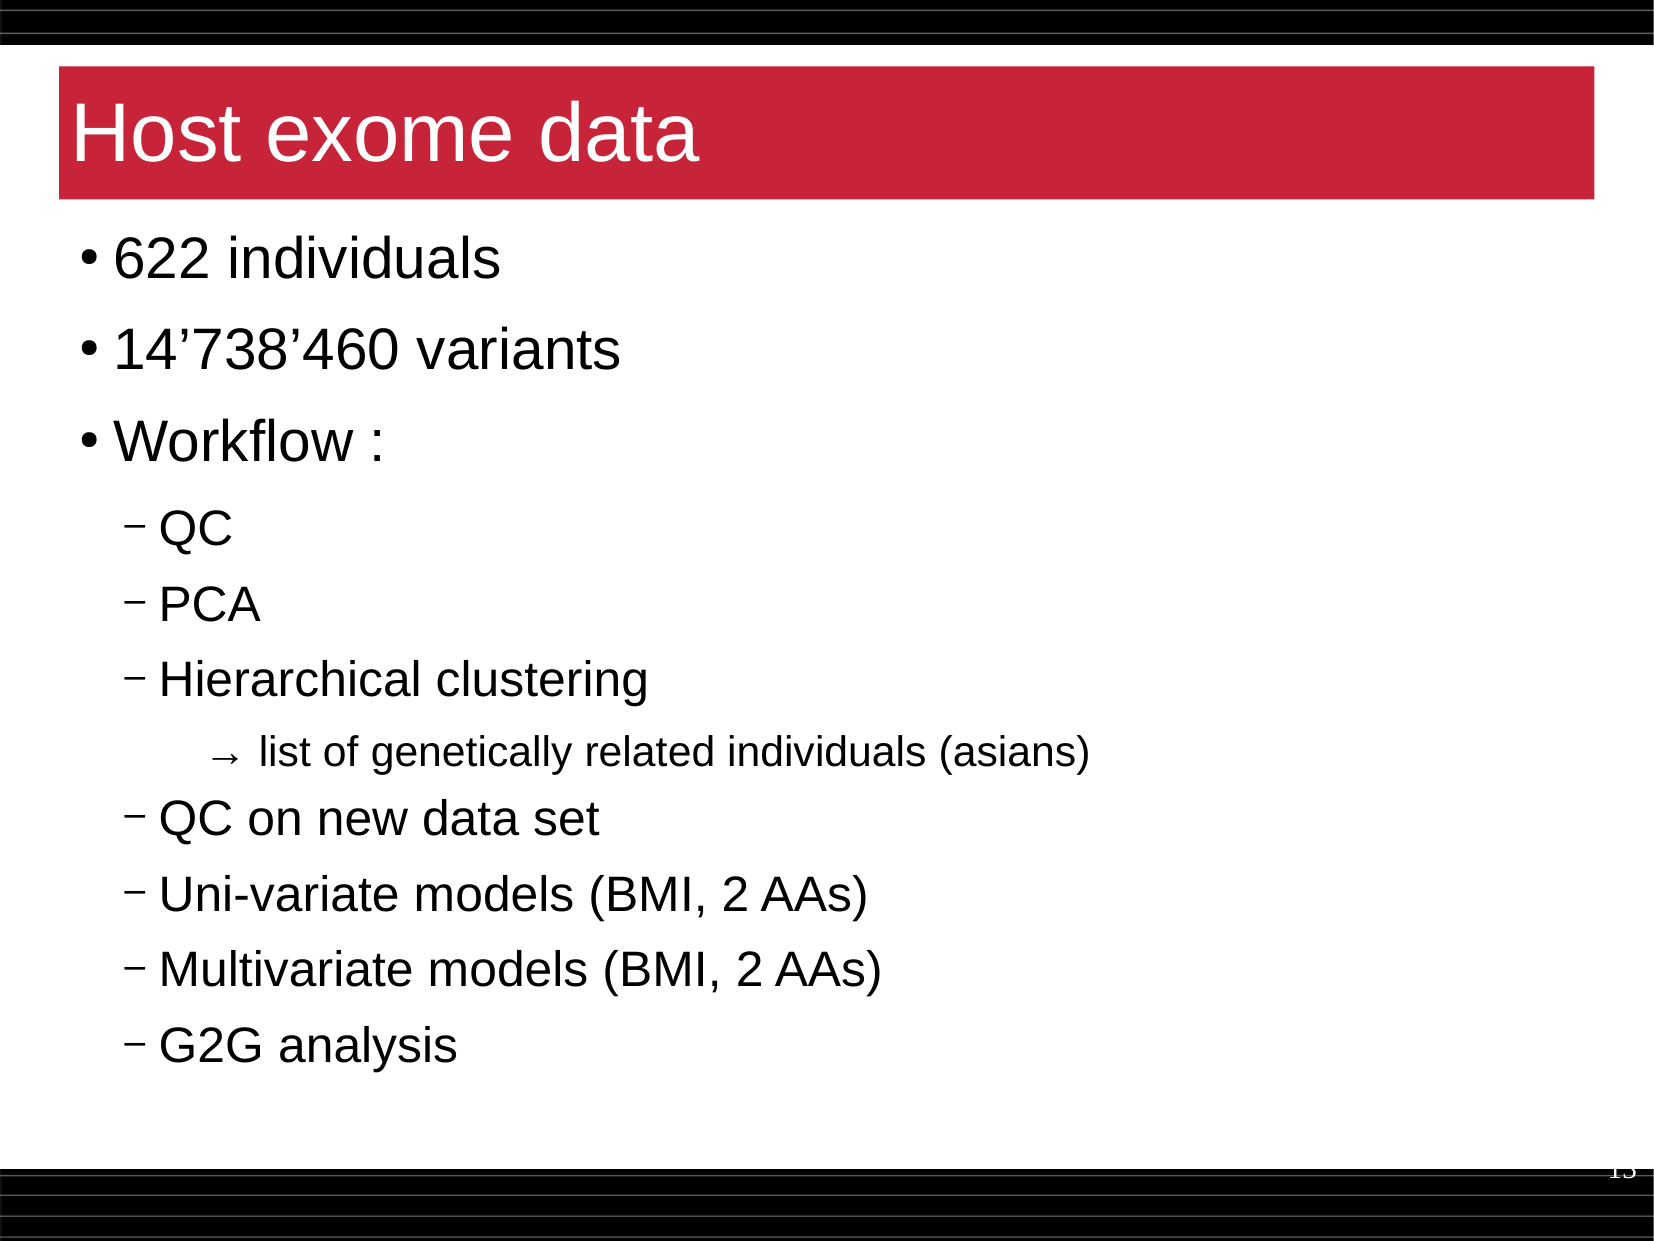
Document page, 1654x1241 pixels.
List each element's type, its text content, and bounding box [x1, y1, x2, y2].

picture [0, 0, 1654, 45]
list 622 individuals 14’738’460 variants Workflow : QC PCA Hierarchical clustering → list of genetically related individuals (asians) QC on new data set Uni-variate models (BMI, 2 AAs) Multivariate models (BMI, 2 AAs) G2G analysis [67, 225, 1591, 1075]
title Host exome data [59, 66, 1595, 200]
picture [0, 1169, 1654, 1241]
